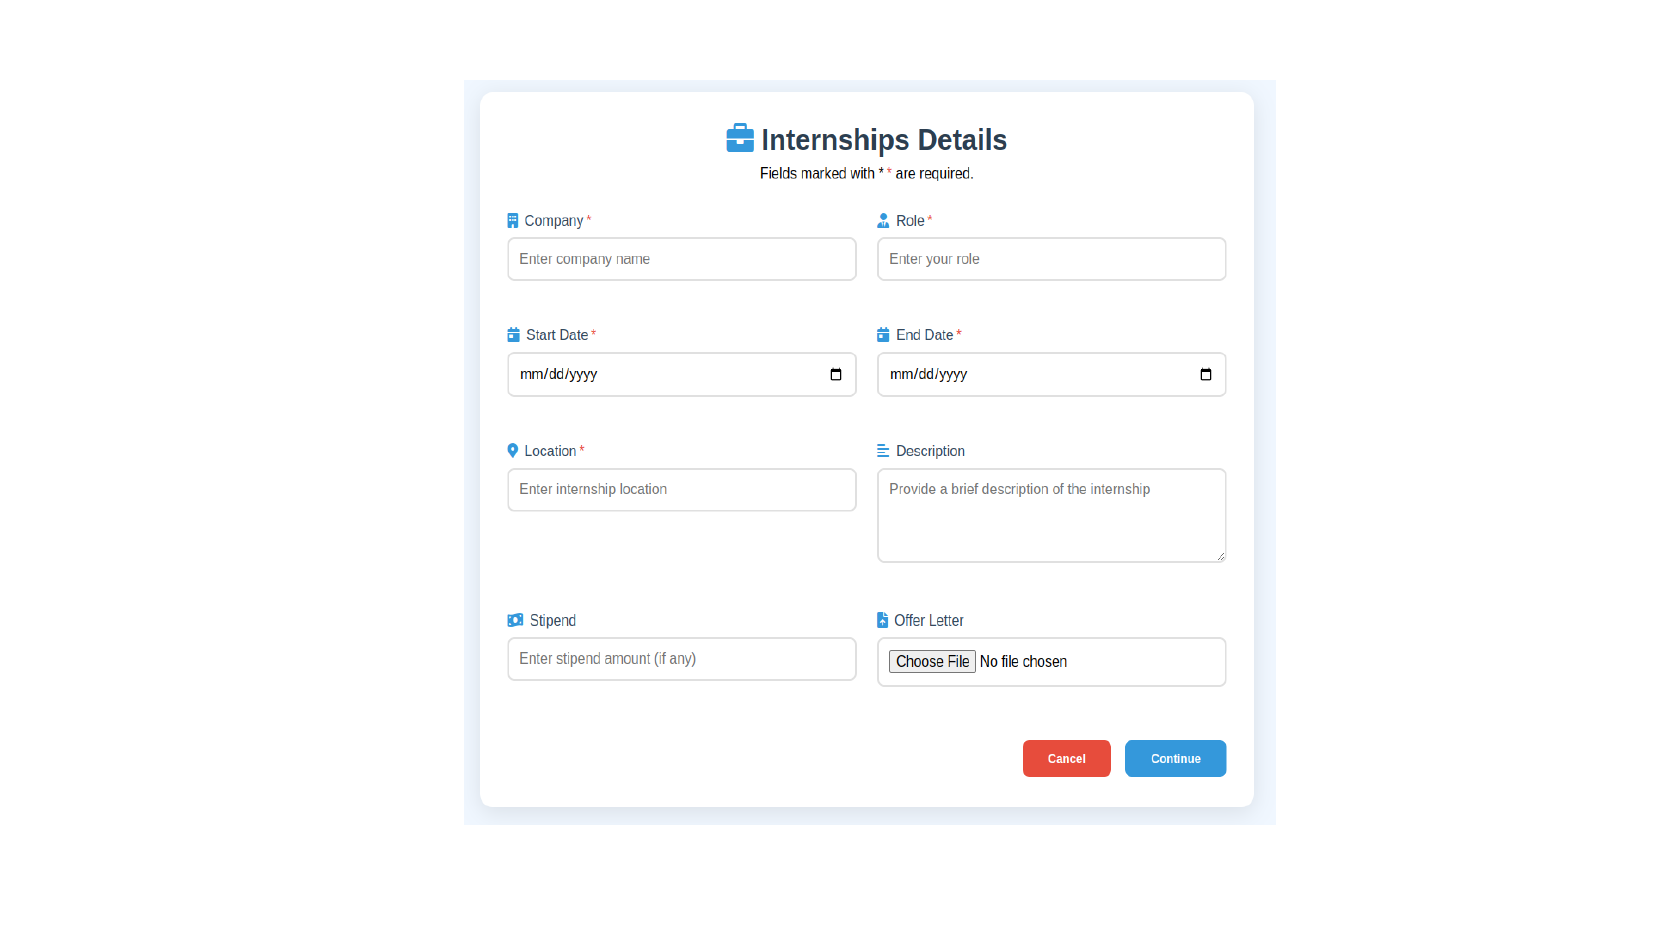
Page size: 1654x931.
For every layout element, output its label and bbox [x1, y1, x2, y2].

picture [464, 80, 1276, 826]
